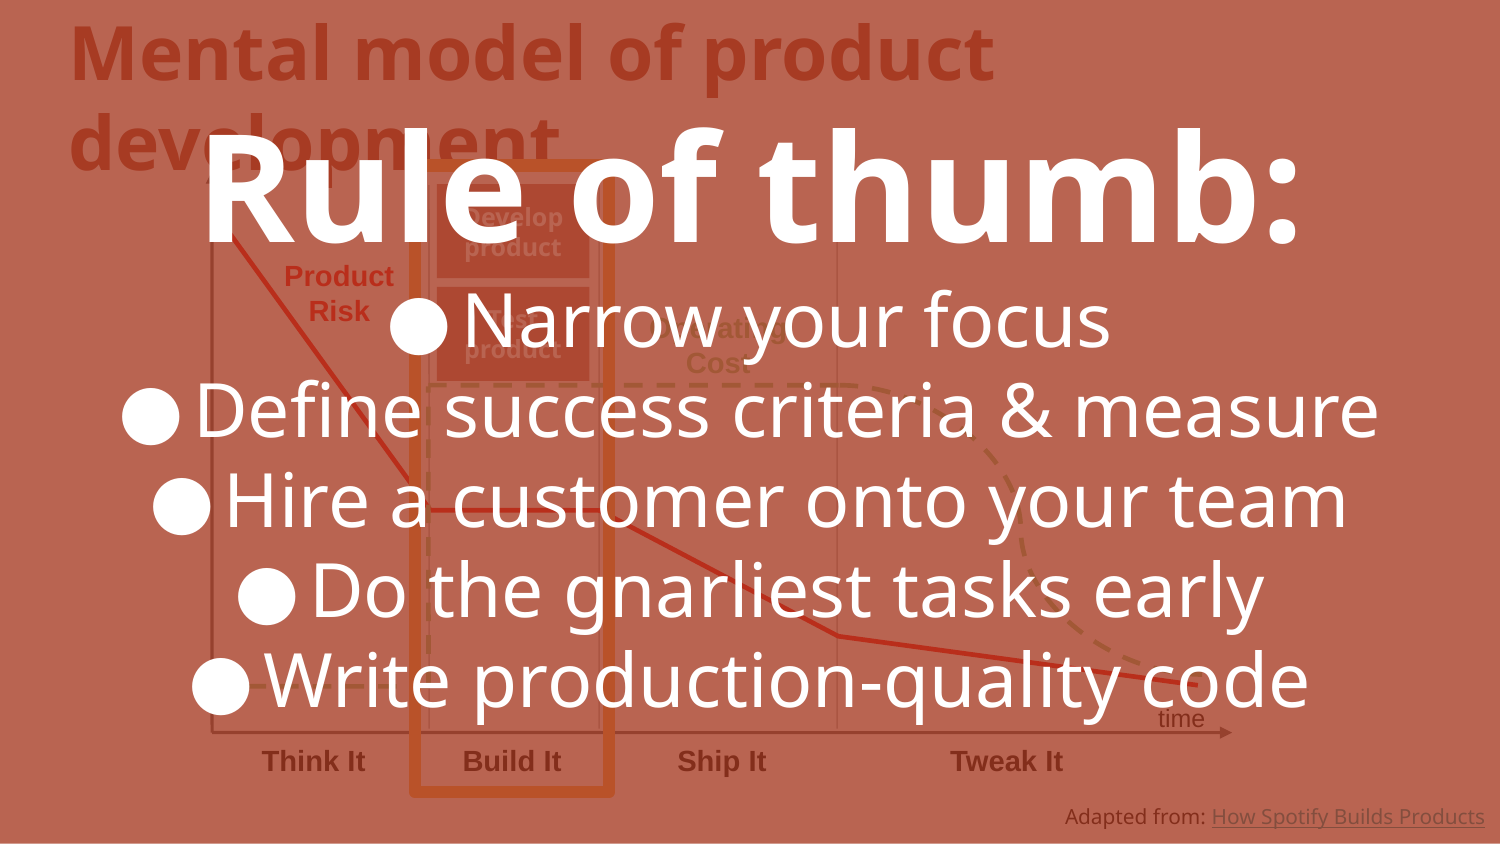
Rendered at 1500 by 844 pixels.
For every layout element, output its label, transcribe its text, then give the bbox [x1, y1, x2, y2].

text_box Rule of thumb: Narrow your focus Define success criteria & measure Hire a customer onto your team Do the gnarliest tasks early Write production-quality code [100, 129, 1400, 685]
text_box [0, 0, 1500, 844]
